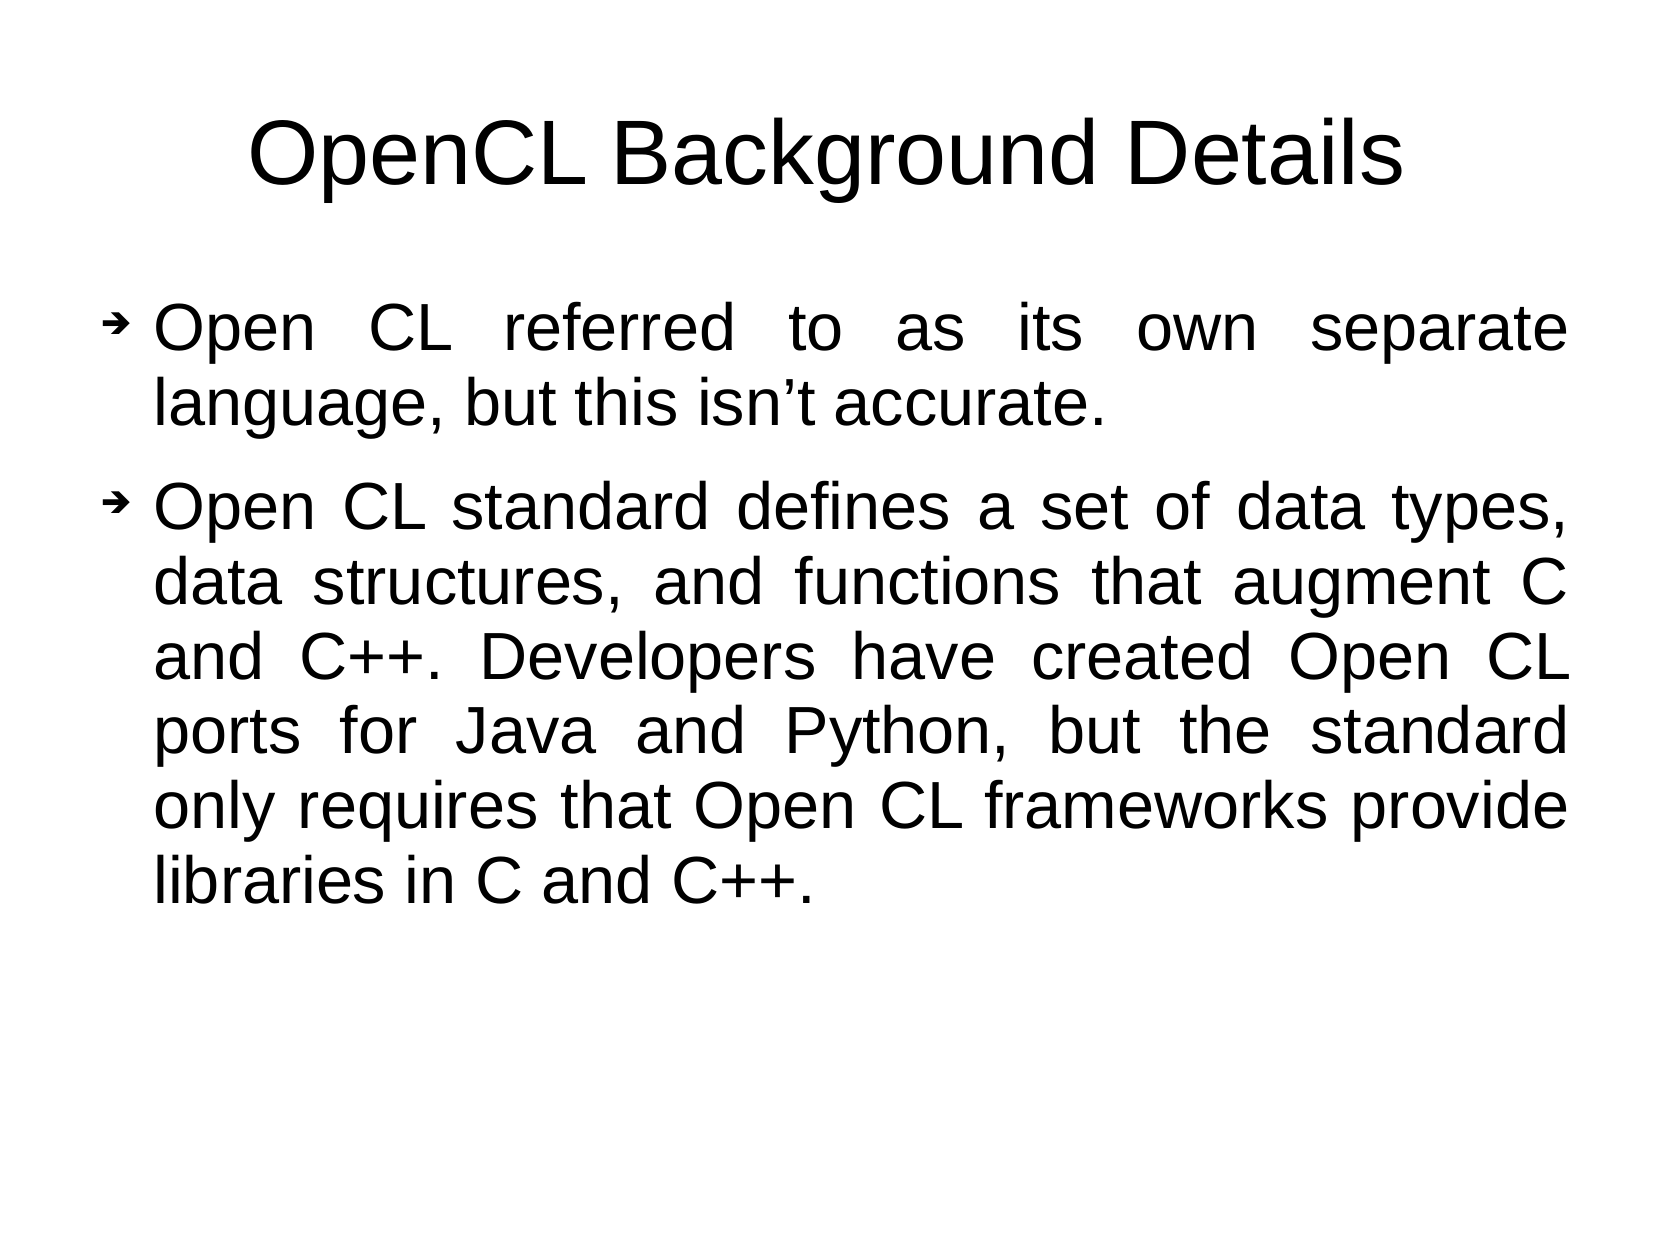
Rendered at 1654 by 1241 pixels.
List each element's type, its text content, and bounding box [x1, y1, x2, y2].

list Open CL referred to as its own separate language, but this isn’t accurate. Open CL standard defines a set of data types, data structures, and functions that augment C and C++. Developers have created Open CL ports for Java and Python, but the standard only requires that Open CL frameworks provide libraries in C and C++. [82, 290, 1571, 1010]
title OpenCL Background Details [82, 49, 1571, 257]
